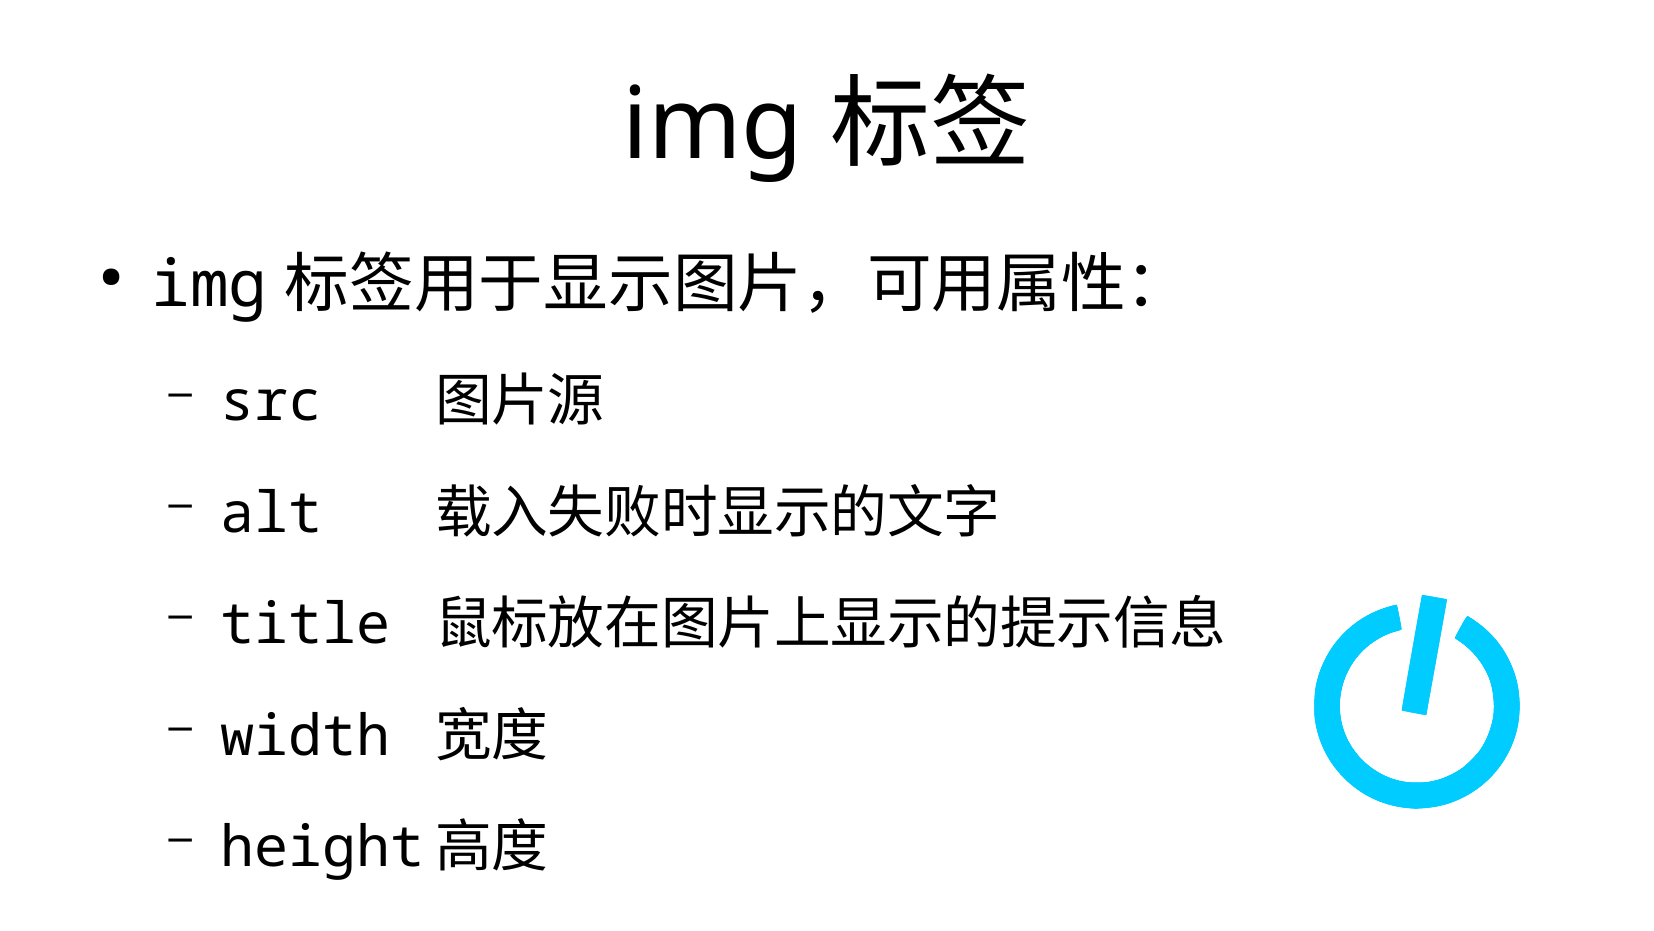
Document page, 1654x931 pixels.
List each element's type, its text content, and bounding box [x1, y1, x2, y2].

list img标签用于显示图片，可用属性： src 图片源 alt 载入失败时显示的文字 title 鼠标放在图片上显示的提示信息 width 宽度 height 高度 [82, 217, 1571, 886]
title img标签 [82, 37, 1571, 193]
